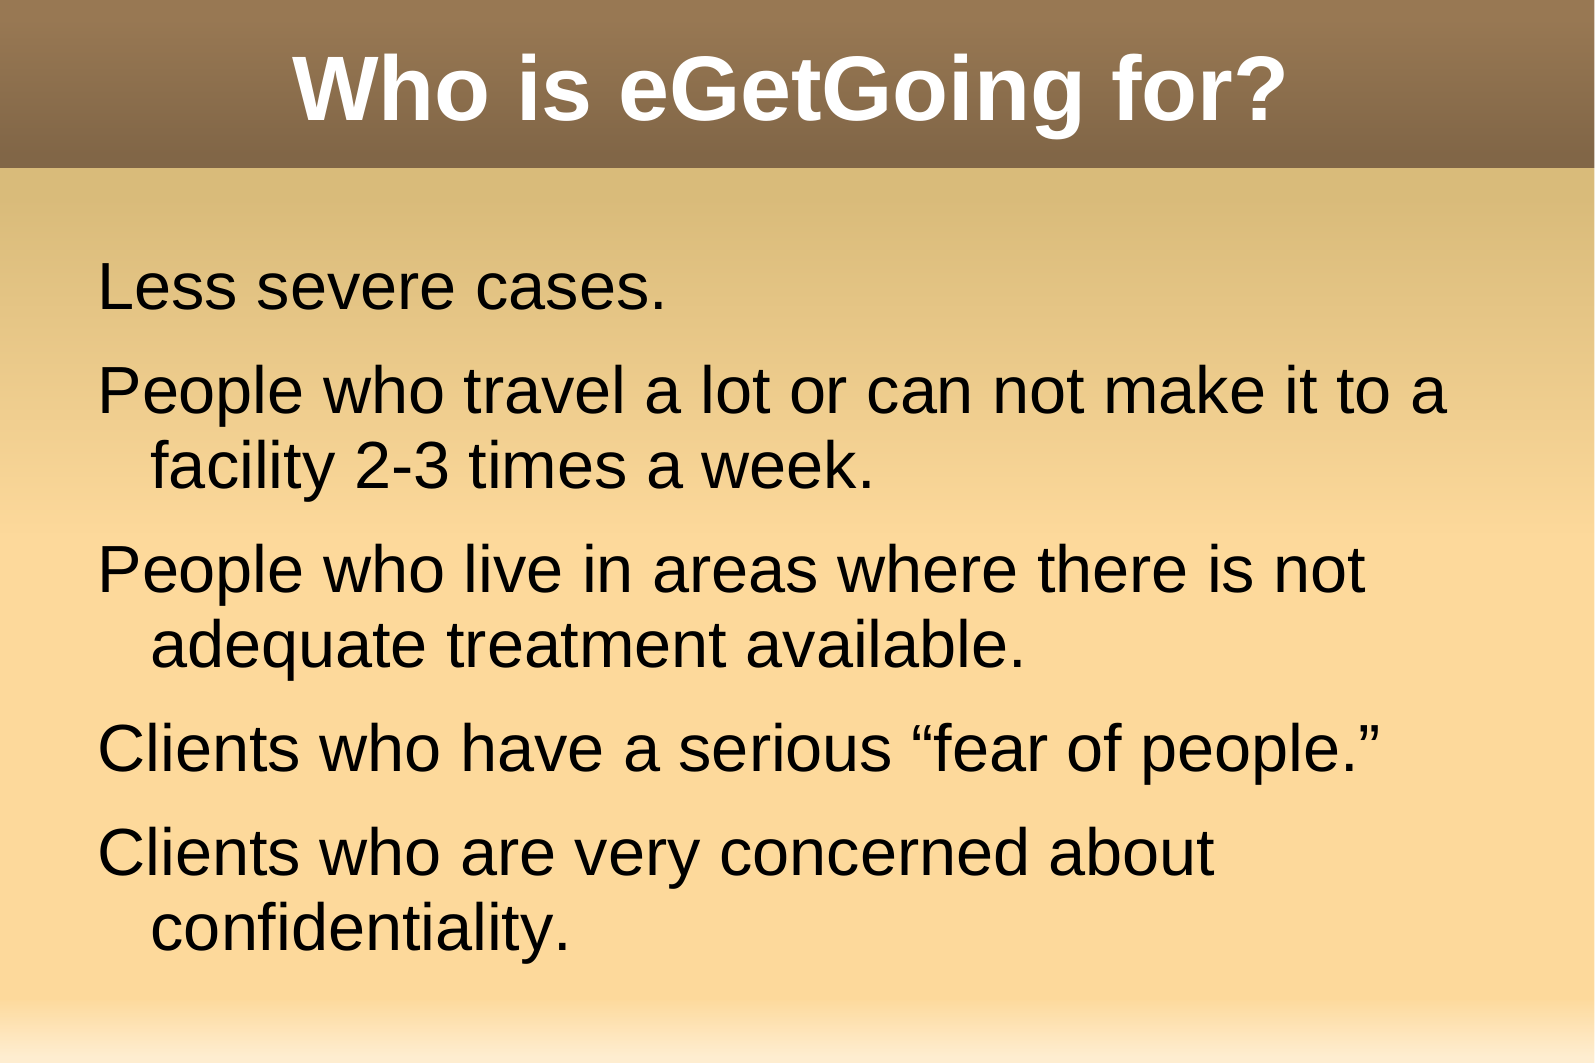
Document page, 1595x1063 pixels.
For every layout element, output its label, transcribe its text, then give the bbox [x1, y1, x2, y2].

list Less severe cases. People who travel a lot or can not make it to a facility 2-3 times a week. People who live in areas where there is not adequate treatment available. Clients who have a serious “fear of people.” Clients who are very concerned about confidentiality. [79, 248, 1515, 966]
picture [0, 0, 1595, 1063]
title Who is eGetGoing for? [74, 7, 1510, 171]
